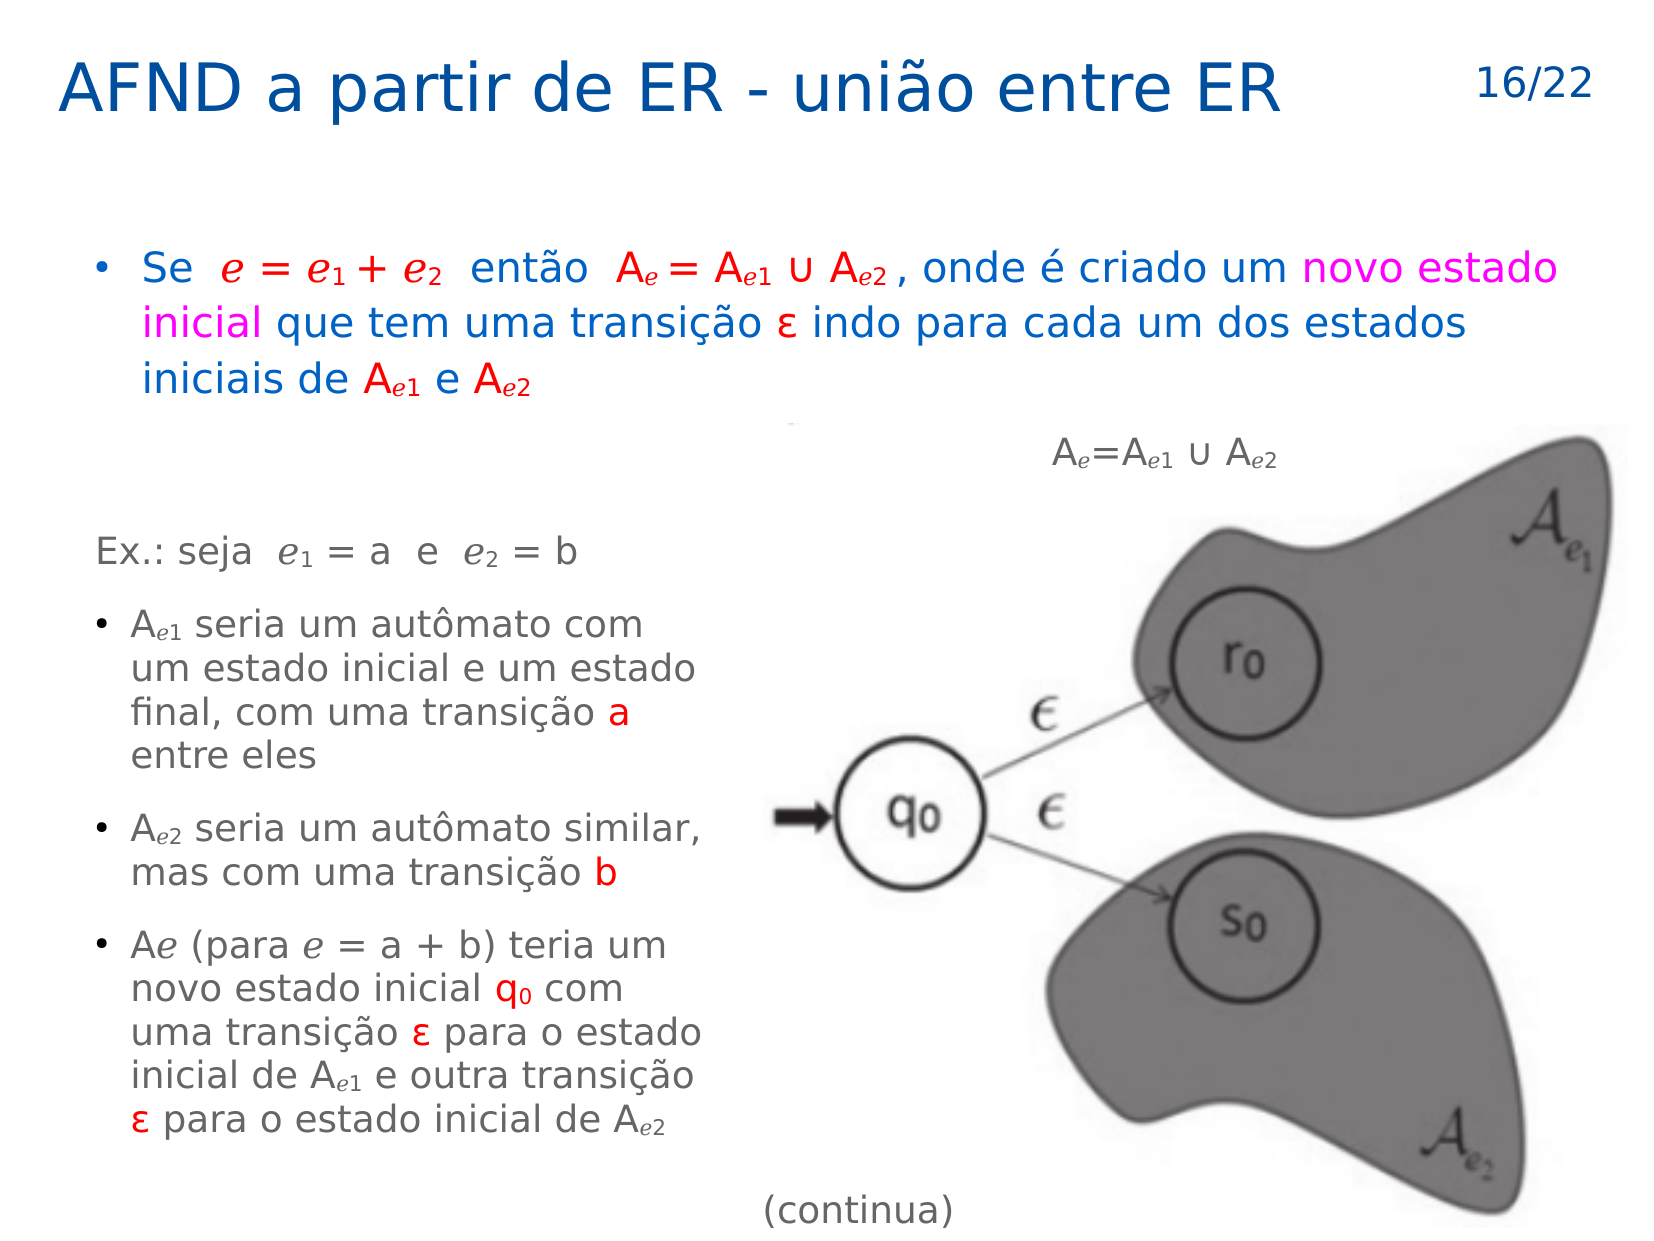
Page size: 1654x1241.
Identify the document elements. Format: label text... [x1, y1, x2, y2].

picture [763, 423, 1628, 1228]
list Se ℯ = ℯ1 + ℯ2 então Aℯ = Aℯ1 ∪ Aℯ2 , onde é criado um novo estado inicial que tem uma transição ε indo para cada um dos estados iniciais de Aℯ1 e Aℯ2 [59, 236, 1595, 1211]
text_box (continua) [747, 1181, 970, 1241]
title AFND a partir de ER - união entre ER [59, 29, 1625, 148]
text_box Ex.: seja ℯ1 = a e ℯ2 = b Aℯ1 seria um autômato com um estado inicial e um estado final, com uma transição a entre eles Aℯ2 seria um autômato similar, mas com uma transição b Aℯ (para ℯ = a + b) teria um novo estado inicial q0 com uma transição ε para o estado inicial de Aℯ1 e outra transição ε para o estado inicial de Aℯ2 [80, 513, 721, 1158]
text_box Aℯ=Aℯ1 ∪ Aℯ2 [1037, 423, 1317, 494]
